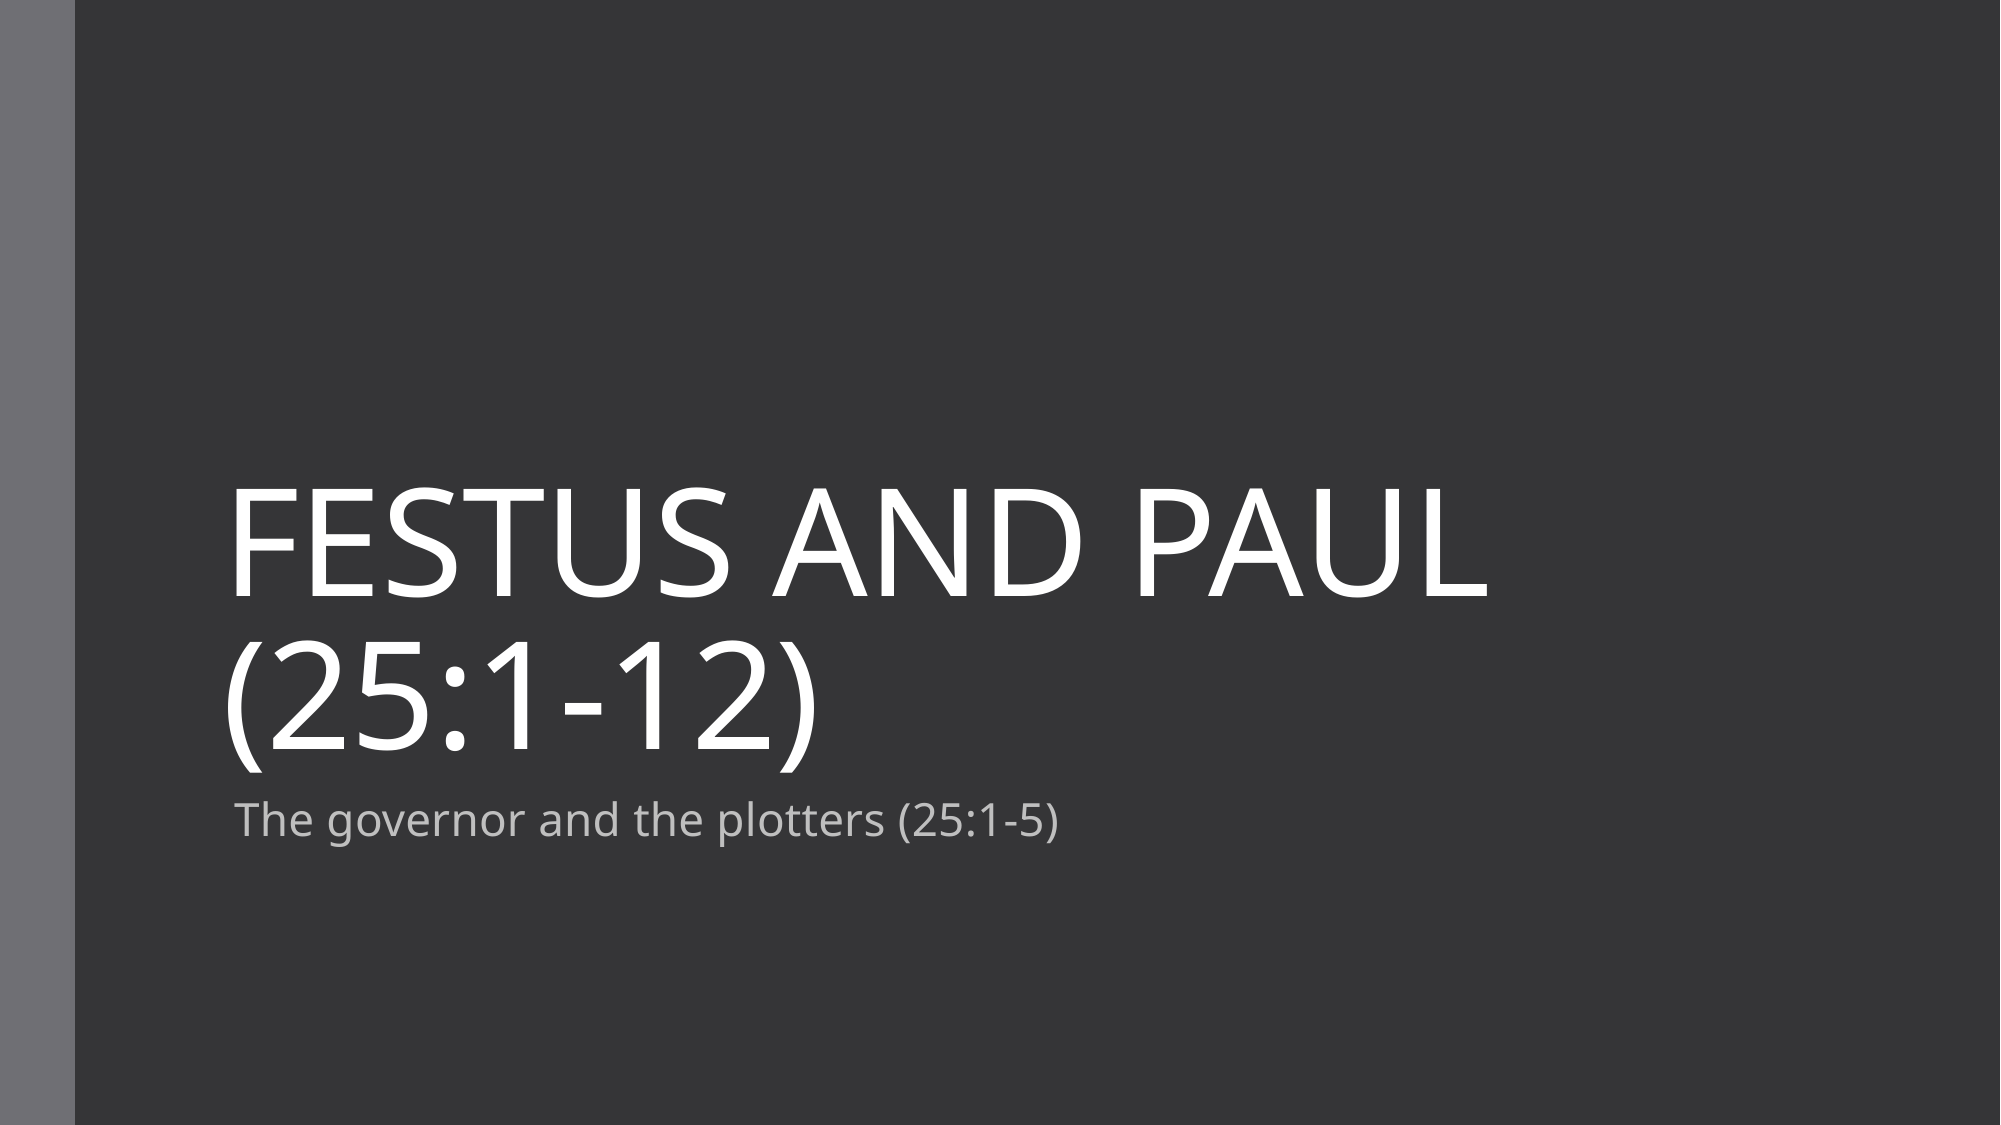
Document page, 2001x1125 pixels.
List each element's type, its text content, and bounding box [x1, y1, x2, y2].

subtitle The governor and the plotters (25:1-5) [206, 787, 1752, 1066]
title FESTUS AND PAUL (25:1-12) [206, 124, 1752, 787]
